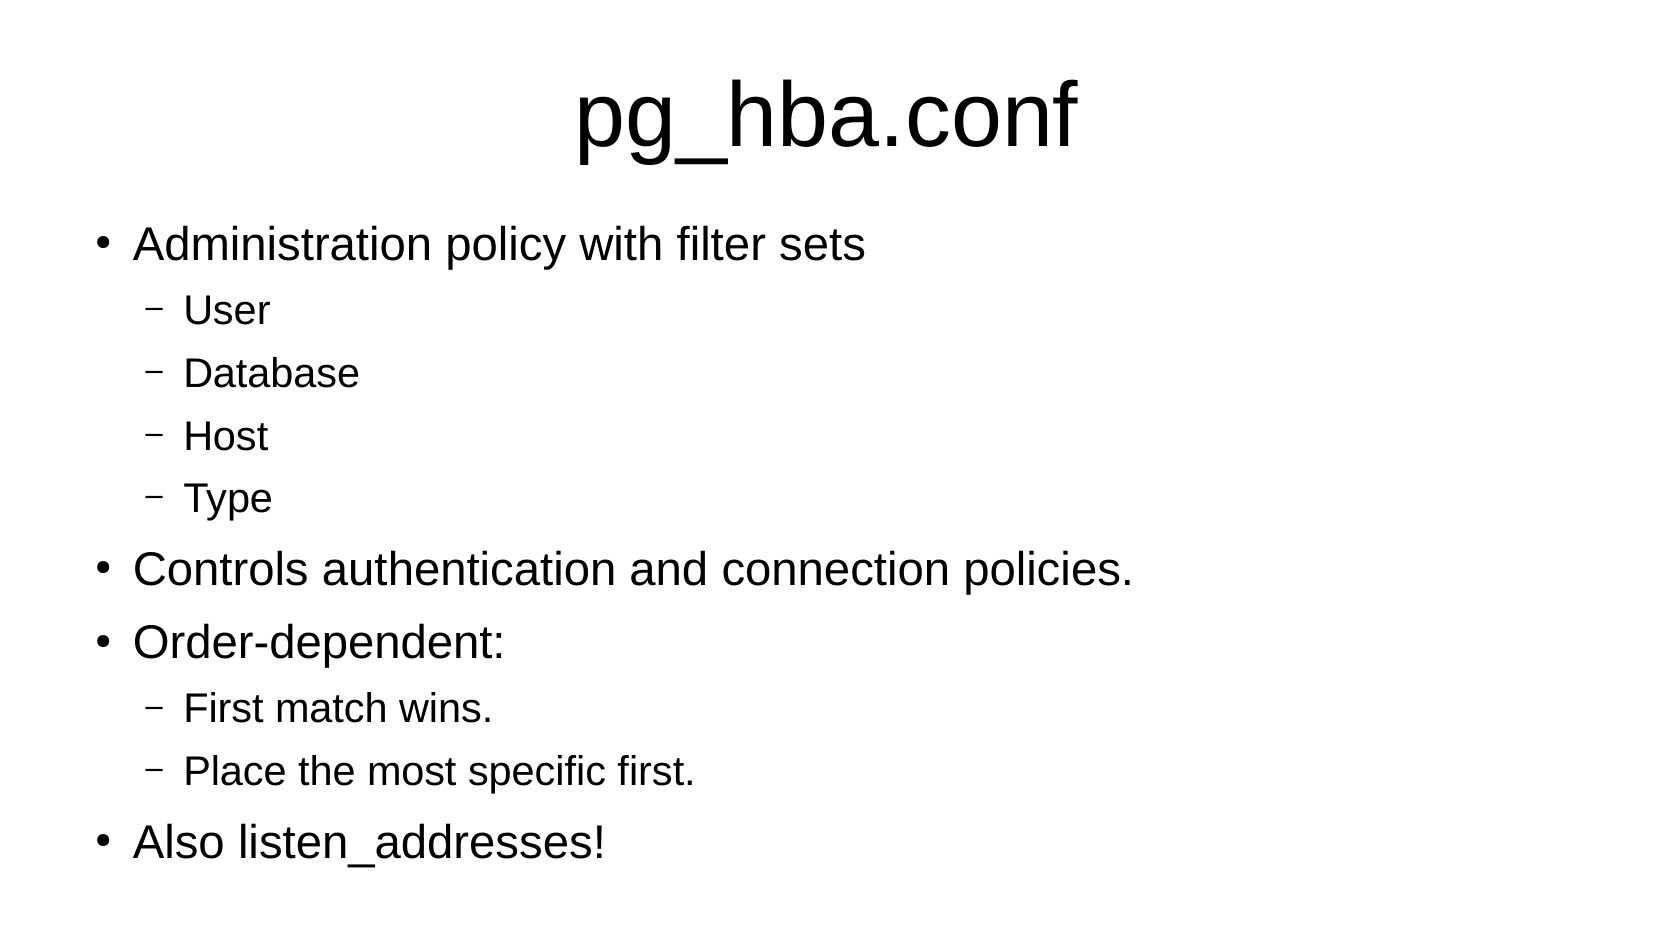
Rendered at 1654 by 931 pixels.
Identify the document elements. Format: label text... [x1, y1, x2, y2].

title pg_hba.conf [82, 37, 1571, 193]
list Administration policy with filter sets User Database Host Type Controls authentication and connection policies. Order-dependent: First match wins. Place the most specific first. Also listen_addresses! [82, 217, 1571, 871]
